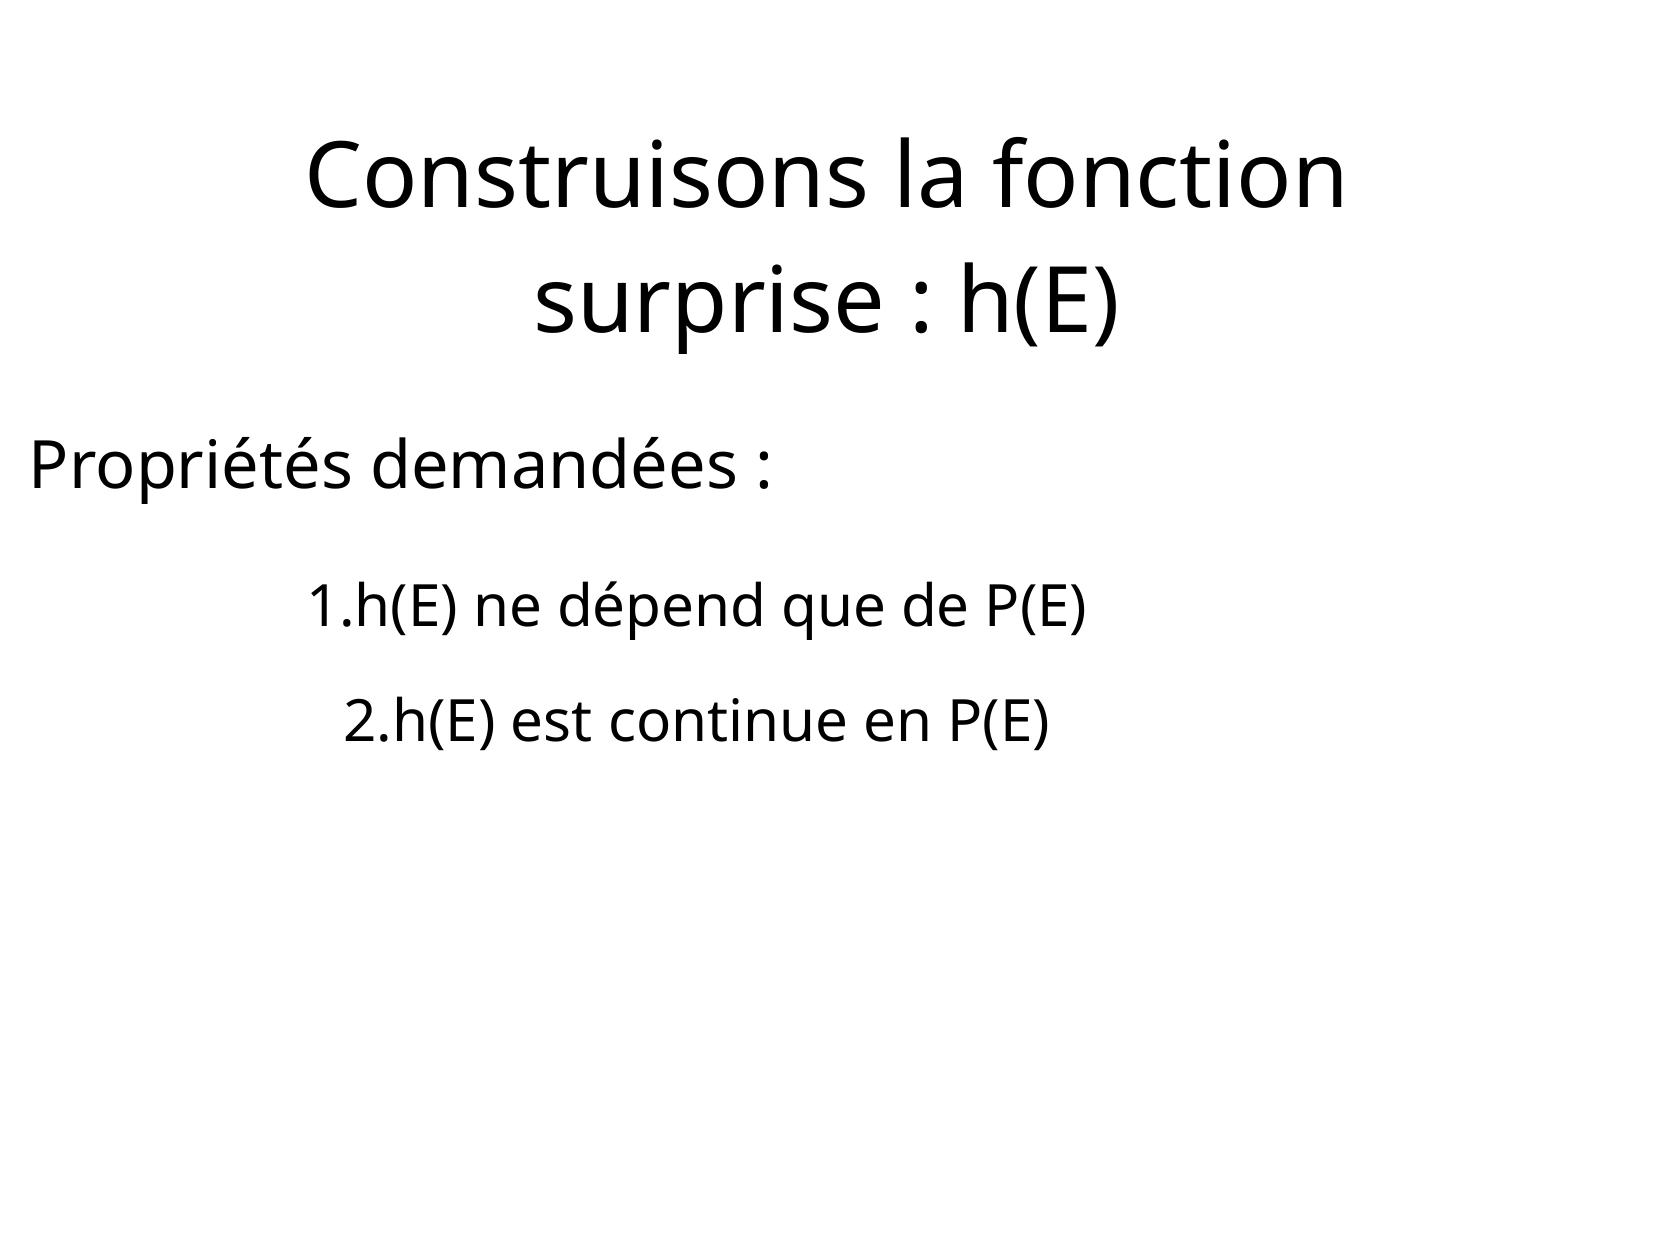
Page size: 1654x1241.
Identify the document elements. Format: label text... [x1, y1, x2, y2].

title 2.h(E) est continue en P(E) [0, 625, 1442, 812]
title Propriétés demandées : [0, 369, 1146, 511]
title Construisons la fonction surprise : h(E) [82, 106, 1571, 363]
title 1.h(E) ne dépend que de P(E) [0, 511, 1441, 625]
